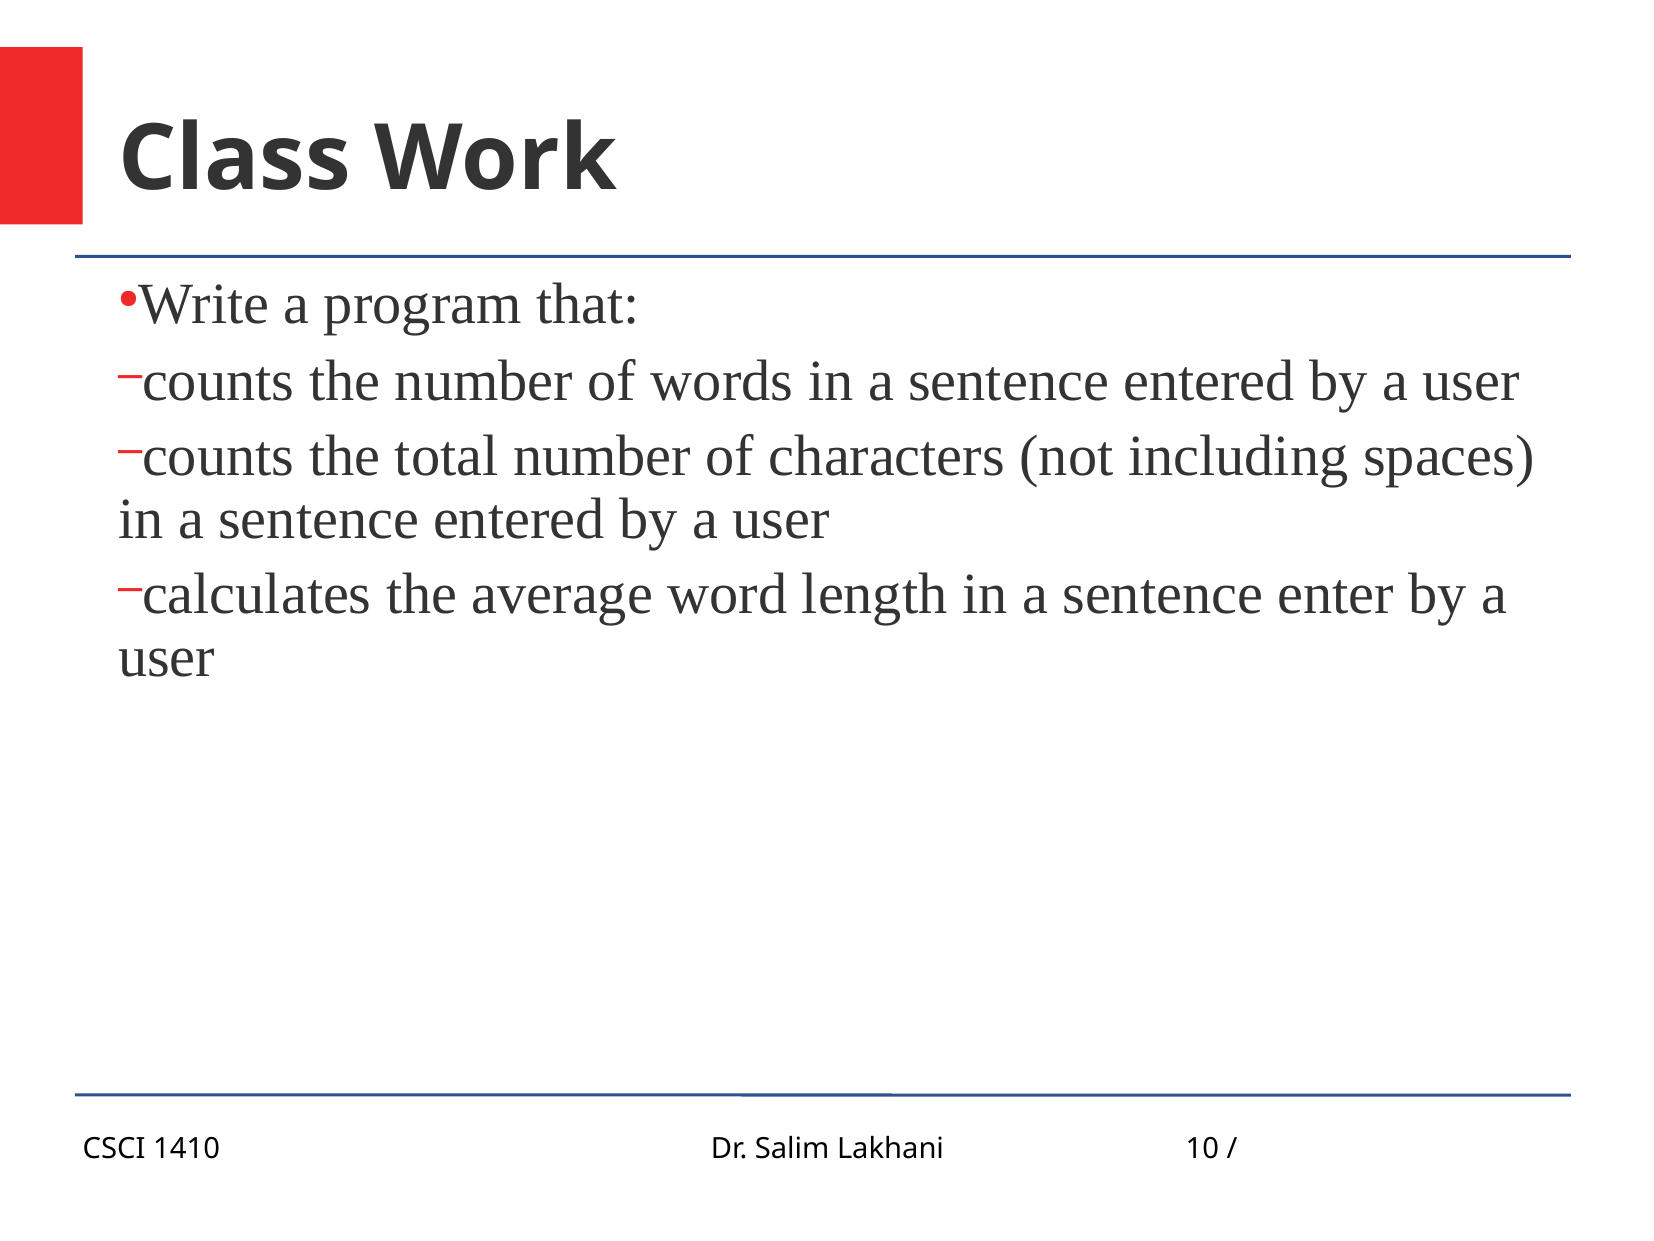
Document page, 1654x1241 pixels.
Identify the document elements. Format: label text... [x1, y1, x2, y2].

text_box Dr. Salim Lakhani [565, 1129, 1090, 1216]
text_box / [1185, 1129, 1571, 1216]
title Class Work [118, 49, 1571, 257]
text_box CSCI 1410 [82, 1129, 468, 1216]
list Write a program that: counts the number of words in a sentence entered by a user counts the total number of characters (not including spaces) in a sentence entered by a user calculates the average word length in a sentence enter by a user [118, 265, 1536, 1081]
